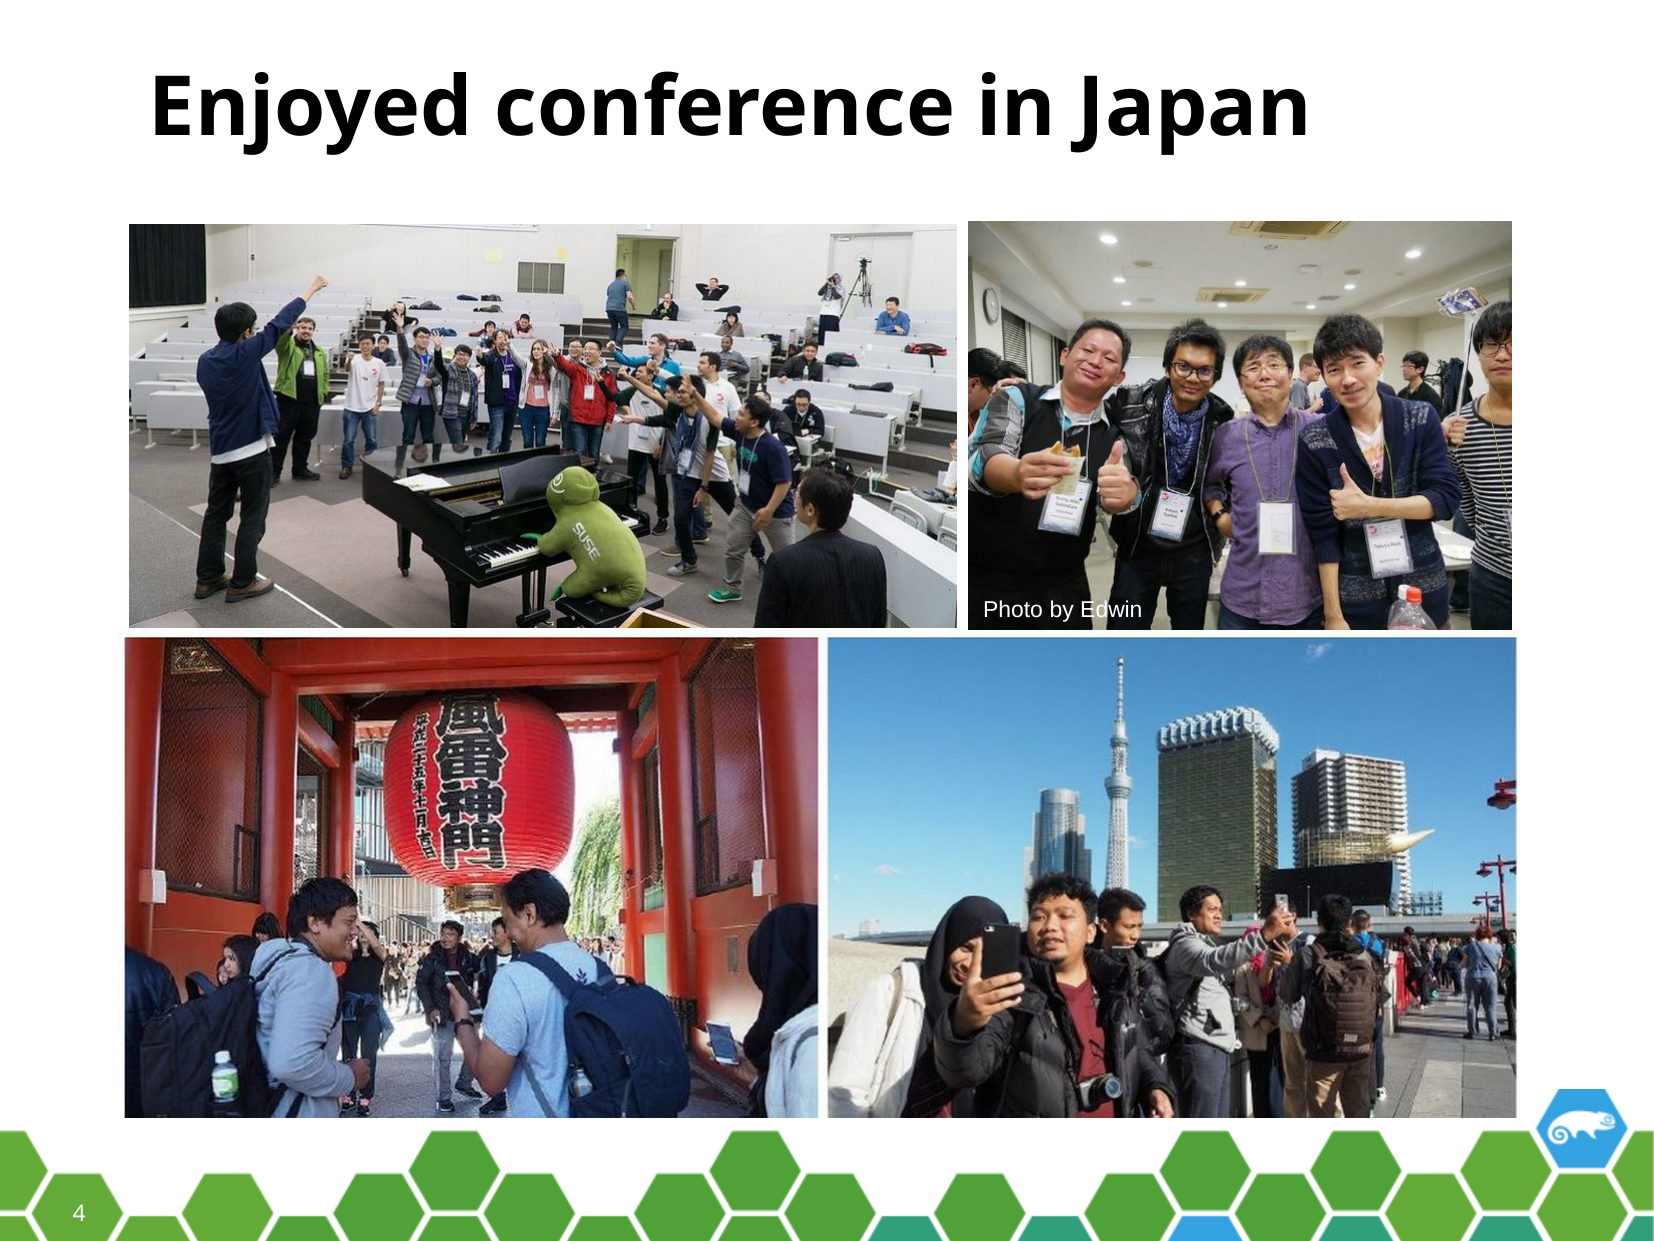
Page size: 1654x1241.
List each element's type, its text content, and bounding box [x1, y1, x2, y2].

picture [0, 221, 1654, 1241]
picture [129, 224, 957, 628]
text_box Photo by Edwin [968, 589, 1158, 630]
title Enjoyed conference in Japan [148, 13, 1512, 193]
